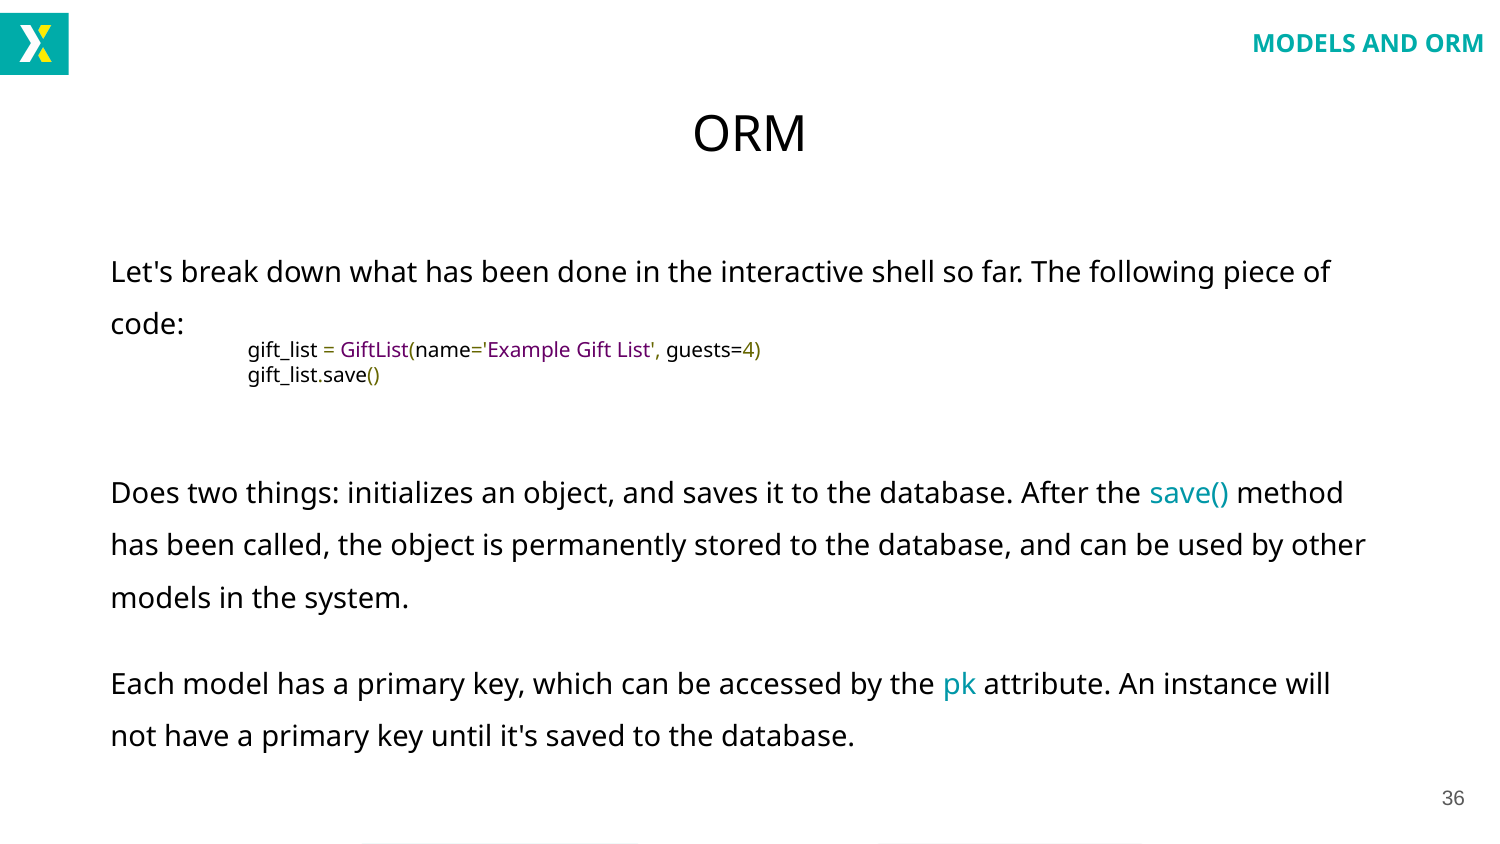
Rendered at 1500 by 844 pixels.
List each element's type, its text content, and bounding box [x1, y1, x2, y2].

text_box gift_list = GiftList(name='Example Gift List', guests=4) gift_list.save() [232, 321, 1268, 416]
text_box Let's break down what has been done in the interactive shell so far. The following piece of code: [95, 220, 1390, 348]
slide_number <number> [1389, 764, 1480, 830]
text_box ORM [115, 86, 1385, 181]
picture [17, 25, 54, 62]
text_box Does two things: initializes an object, and saves it to the database. After the save() method has been called, the object is permanently stored to the database, and can be used by other models in the system. Each model has a primary key, which can be accessed by the pk attribute. An instance will not have a primary key until it's saved to the database. [95, 441, 1390, 744]
